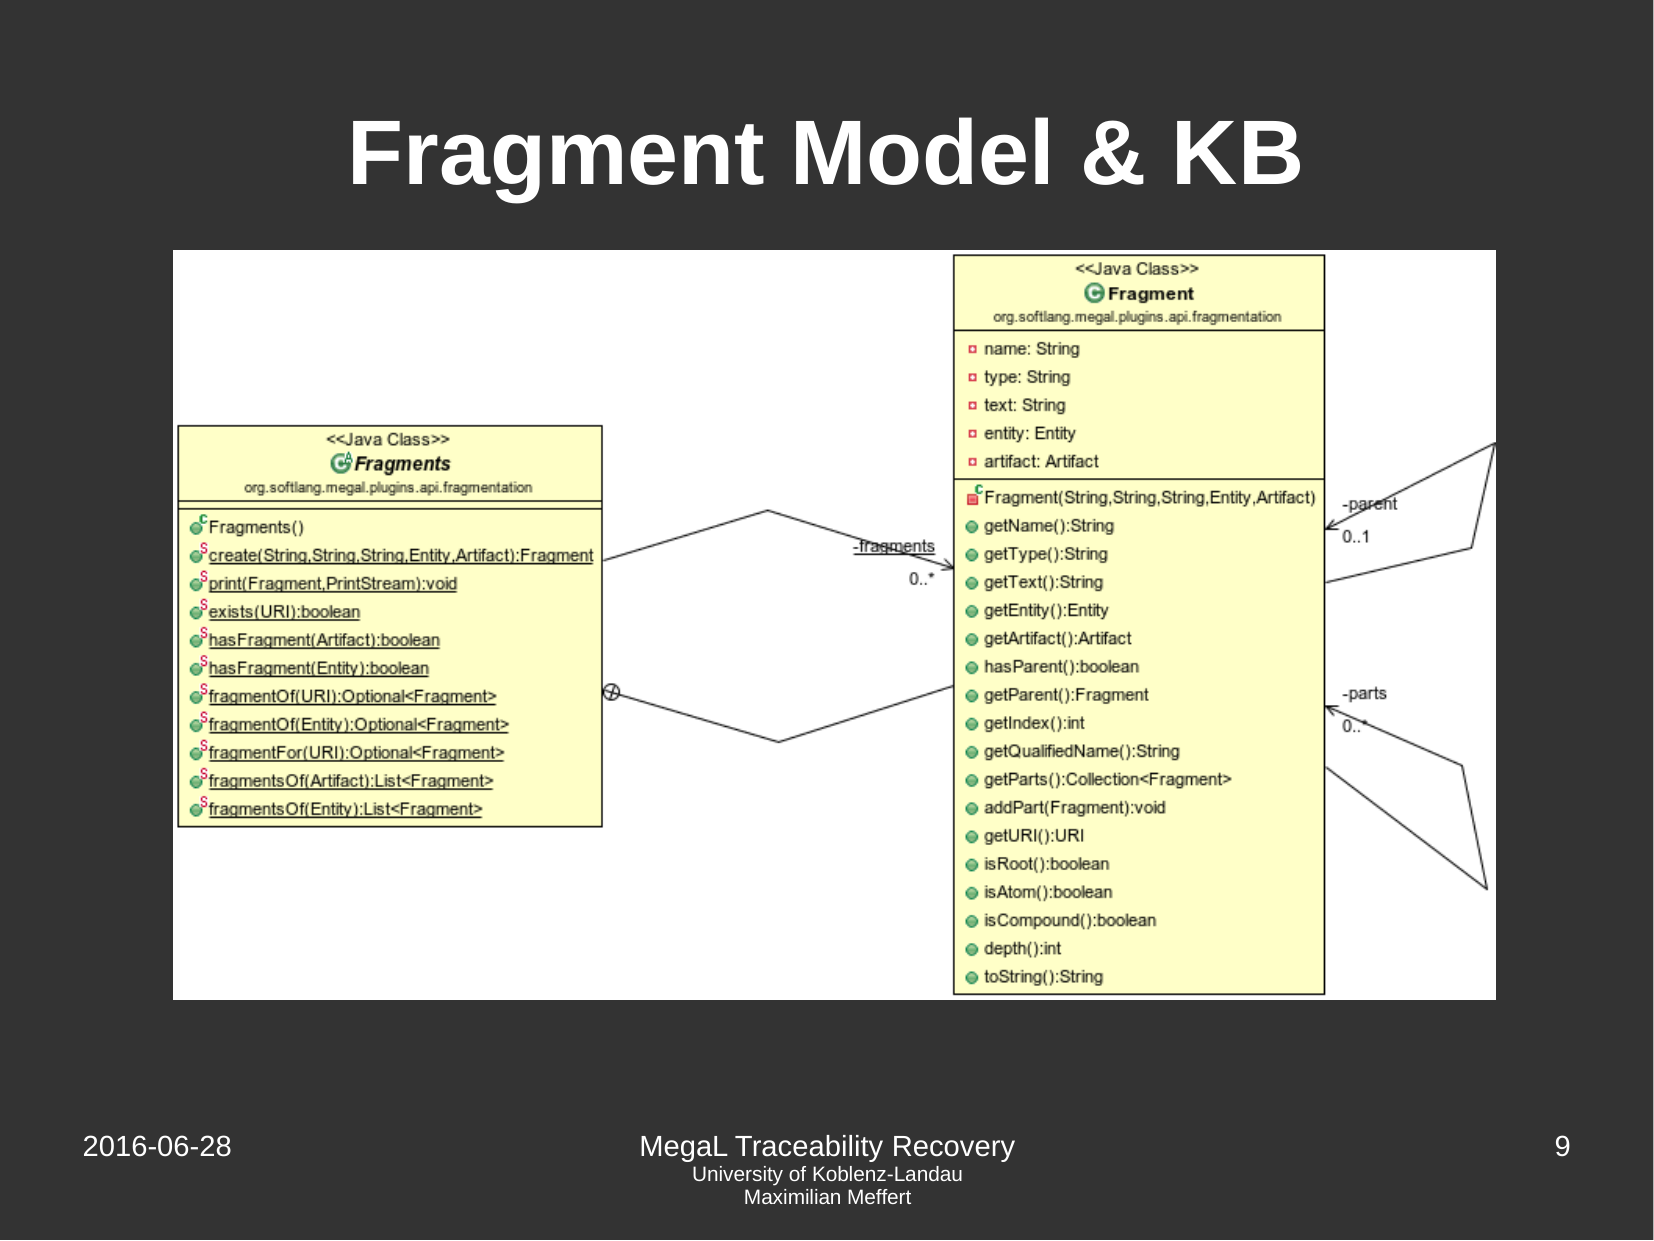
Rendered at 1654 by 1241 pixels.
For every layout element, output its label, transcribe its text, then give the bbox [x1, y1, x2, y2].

title Fragment Model & KB [82, 49, 1571, 257]
picture [173, 250, 1496, 1000]
